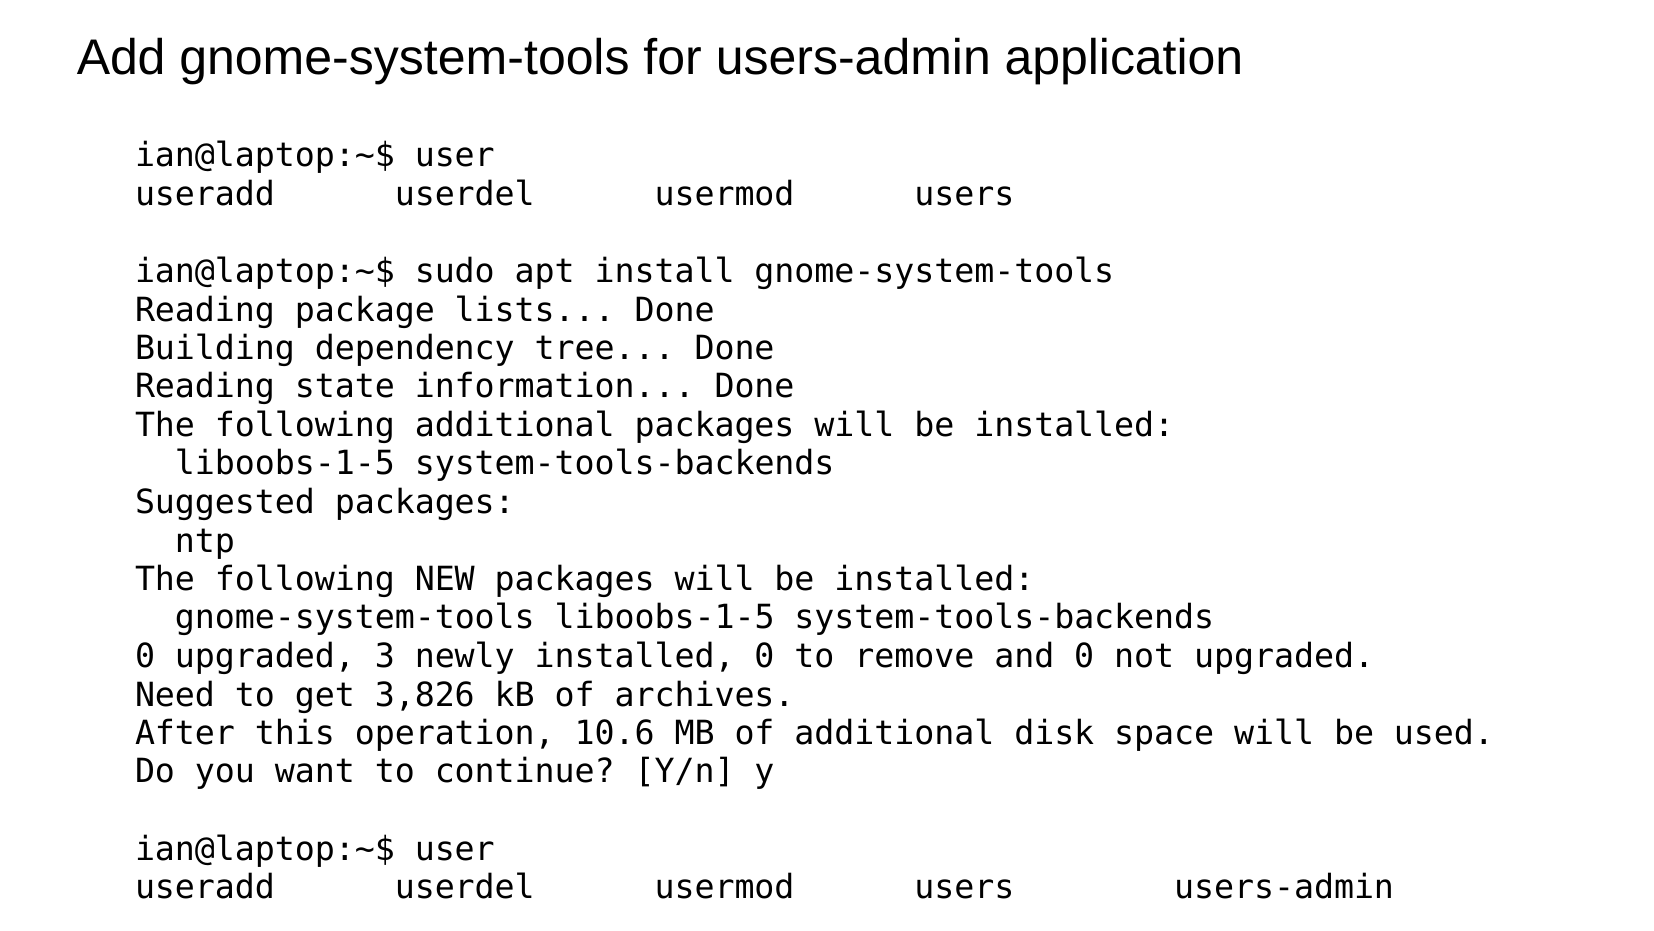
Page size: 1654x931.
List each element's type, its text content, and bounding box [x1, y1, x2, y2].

text_box ian@laptop:~$ user useradd userdel usermod users ian@laptop:~$ sudo apt install gnome-system-tools Reading package lists... Done Building dependency tree... Done Reading state information... Done The following additional packages will be installed: liboobs-1-5 system-tools-backends Suggested packages: ntp The following NEW packages will be installed: gnome-system-tools liboobs-1-5 system-tools-backends 0 upgraded, 3 newly installed, 0 to remove and 0 not upgraded. Need to get 3,826 kB of archives. After this operation, 10.6 MB of additional disk space will be used. Do you want to continue? [Y/n] y ian@laptop:~$ user useradd userdel usermod users users-admin [120, 128, 1536, 931]
subtitle Add gnome-system-tools for users-admin application [76, 29, 1565, 142]
